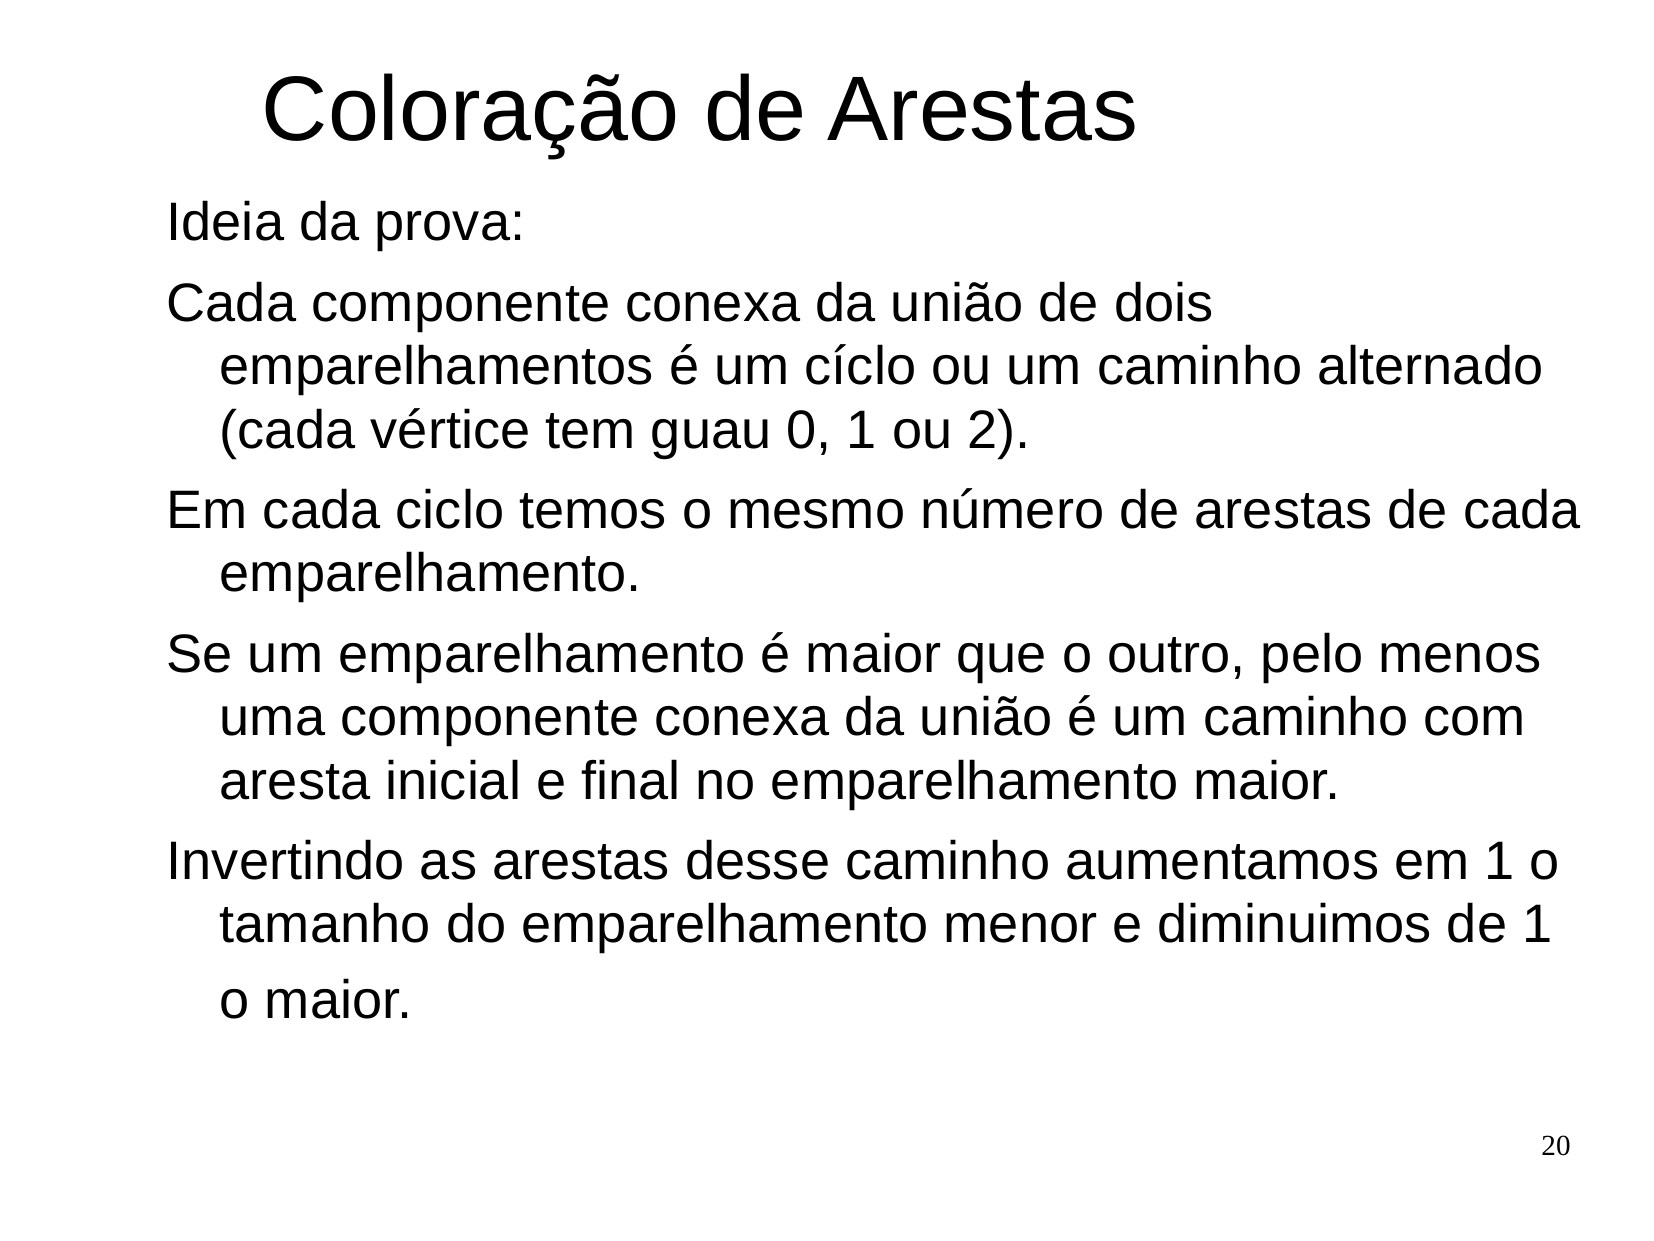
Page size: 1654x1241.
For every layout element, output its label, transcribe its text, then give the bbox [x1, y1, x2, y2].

list Ideia da prova: Cada componente conexa da união de dois emparelhamentos é um cíclo ou um caminho alternado (cada vértice tem guau 0, 1 ou 2). Em cada ciclo temos o mesmo número de arestas de cada emparelhamento. Se um emparelhamento é maior que o outro, pelo menos uma componente conexa da união é um caminho com aresta inicial e final no emparelhamento maior. Invertindo as arestas desse caminho aumentamos em 1 o tamanho do emparelhamento menor e diminuimos de 1 o maior. [148, 190, 1595, 1182]
title Coloração de Arestas [261, 51, 1433, 165]
